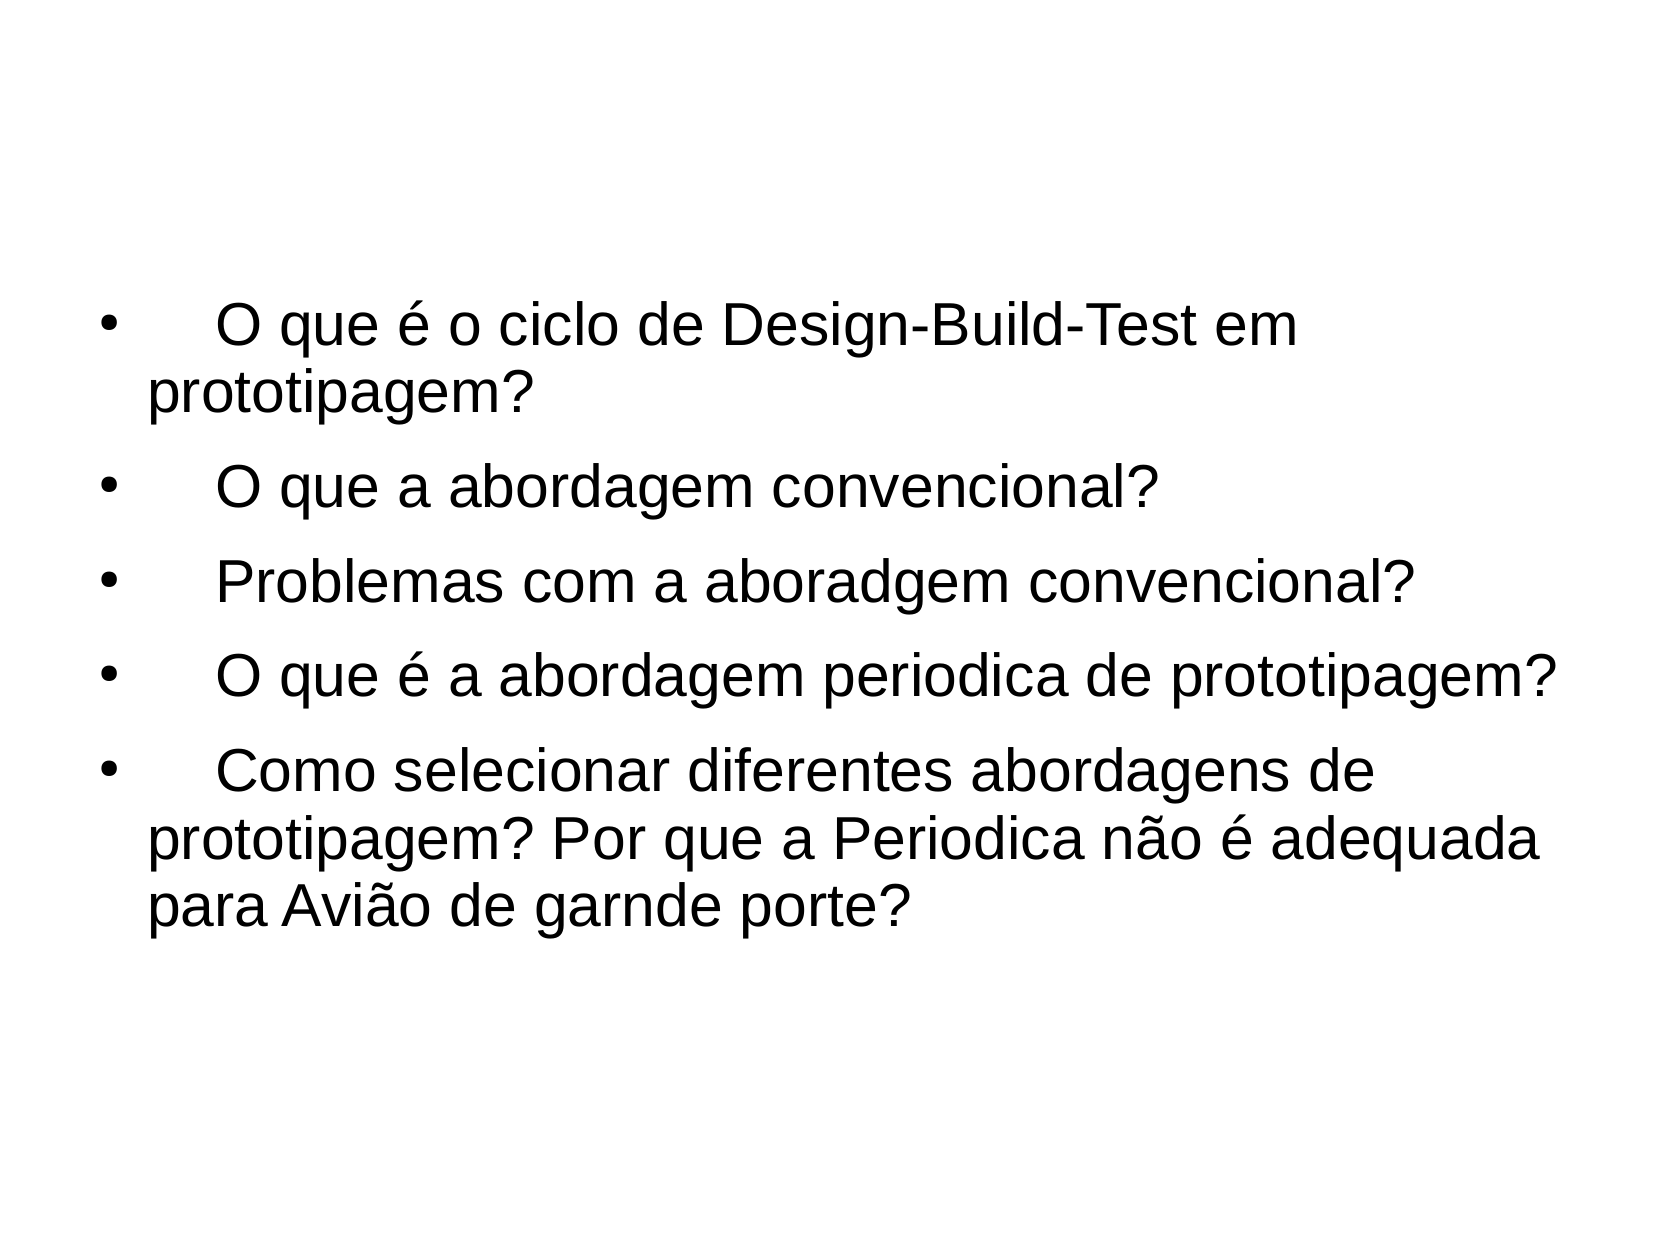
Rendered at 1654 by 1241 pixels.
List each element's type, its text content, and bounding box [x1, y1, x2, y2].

list O que é o ciclo de Design-Build-Test em prototipagem? O que a abordagem convencional? Problemas com a aboradgem convencional? O que é a abordagem periodica de prototipagem? Como selecionar diferentes abordagens de prototipagem? Por que a Periodica não é adequada para Avião de garnde porte? [82, 290, 1571, 1010]
